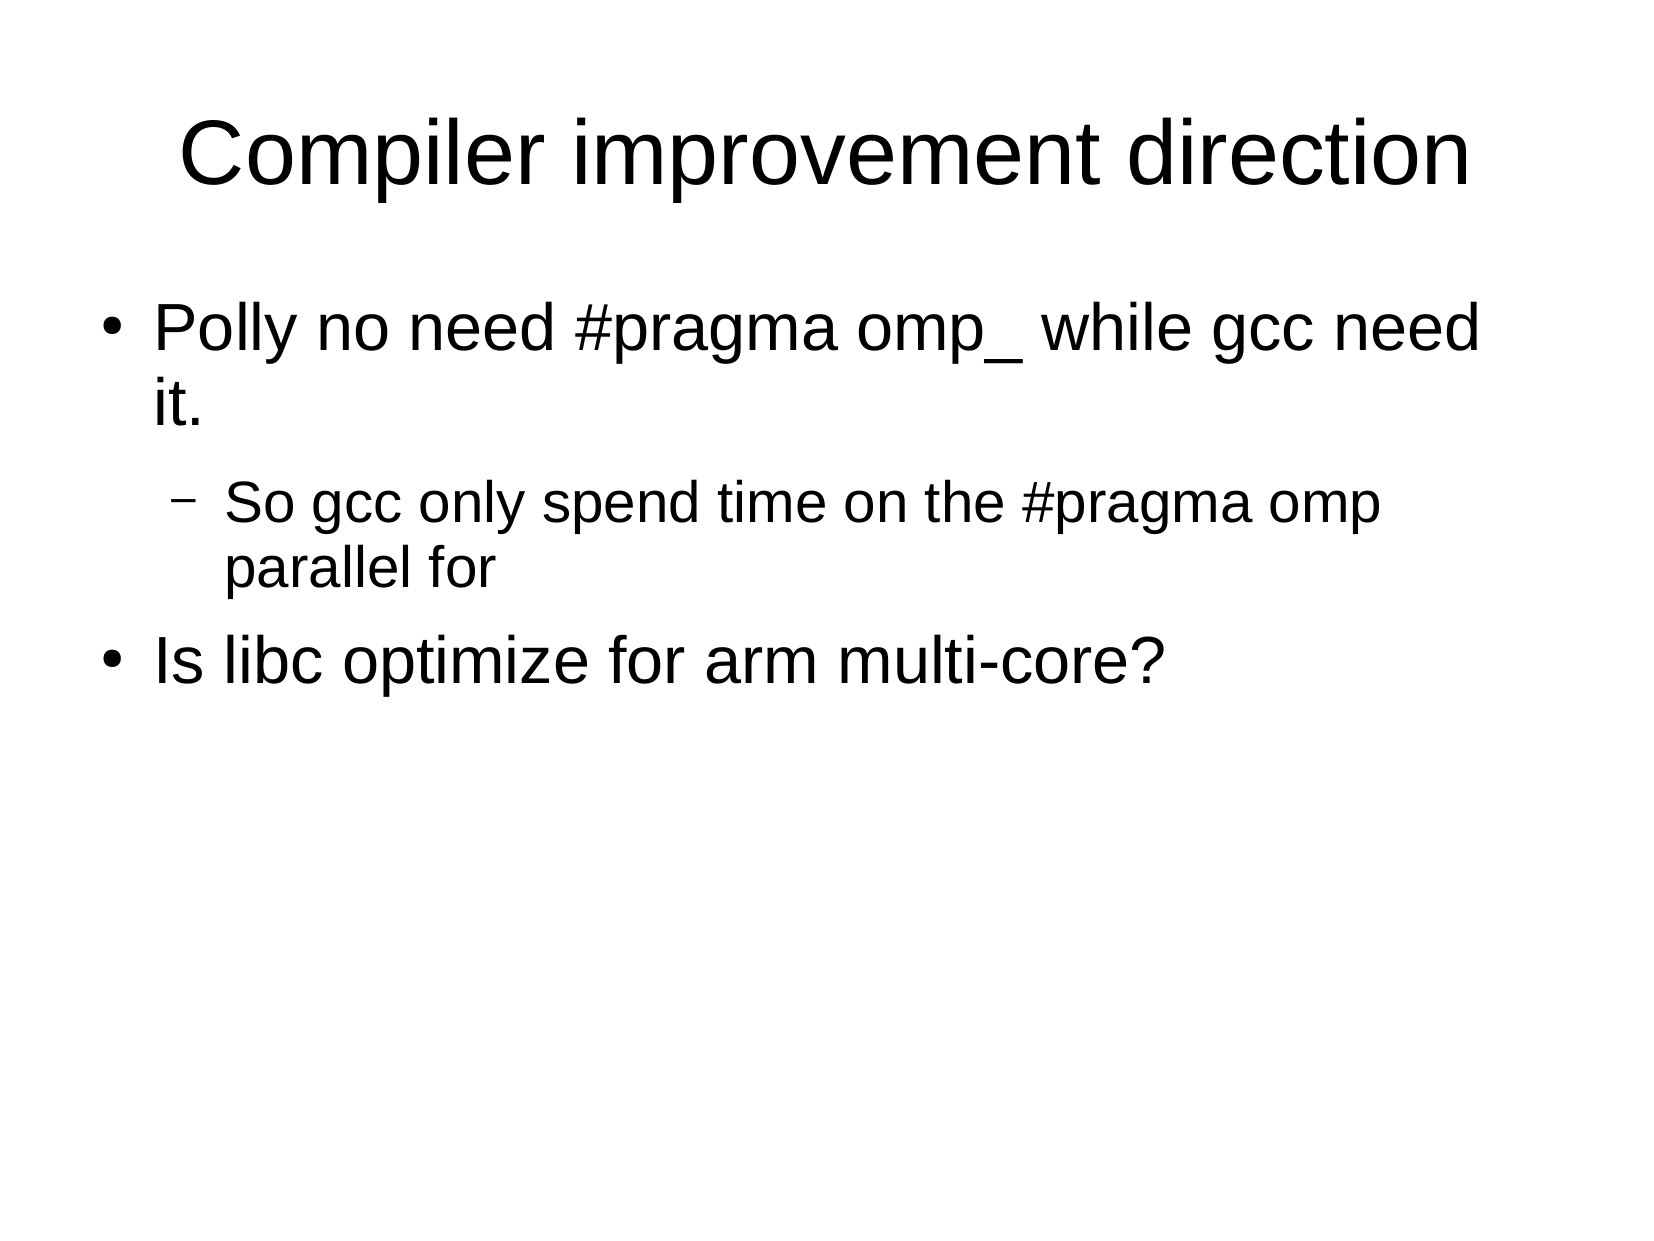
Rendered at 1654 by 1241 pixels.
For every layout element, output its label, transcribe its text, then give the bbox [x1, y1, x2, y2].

title Compiler improvement direction [82, 49, 1571, 257]
list Polly no need #pragma omp_ while gcc need it. So gcc only spend time on the #pragma omp parallel for Is libc optimize for arm multi-core? [82, 290, 1538, 1010]
